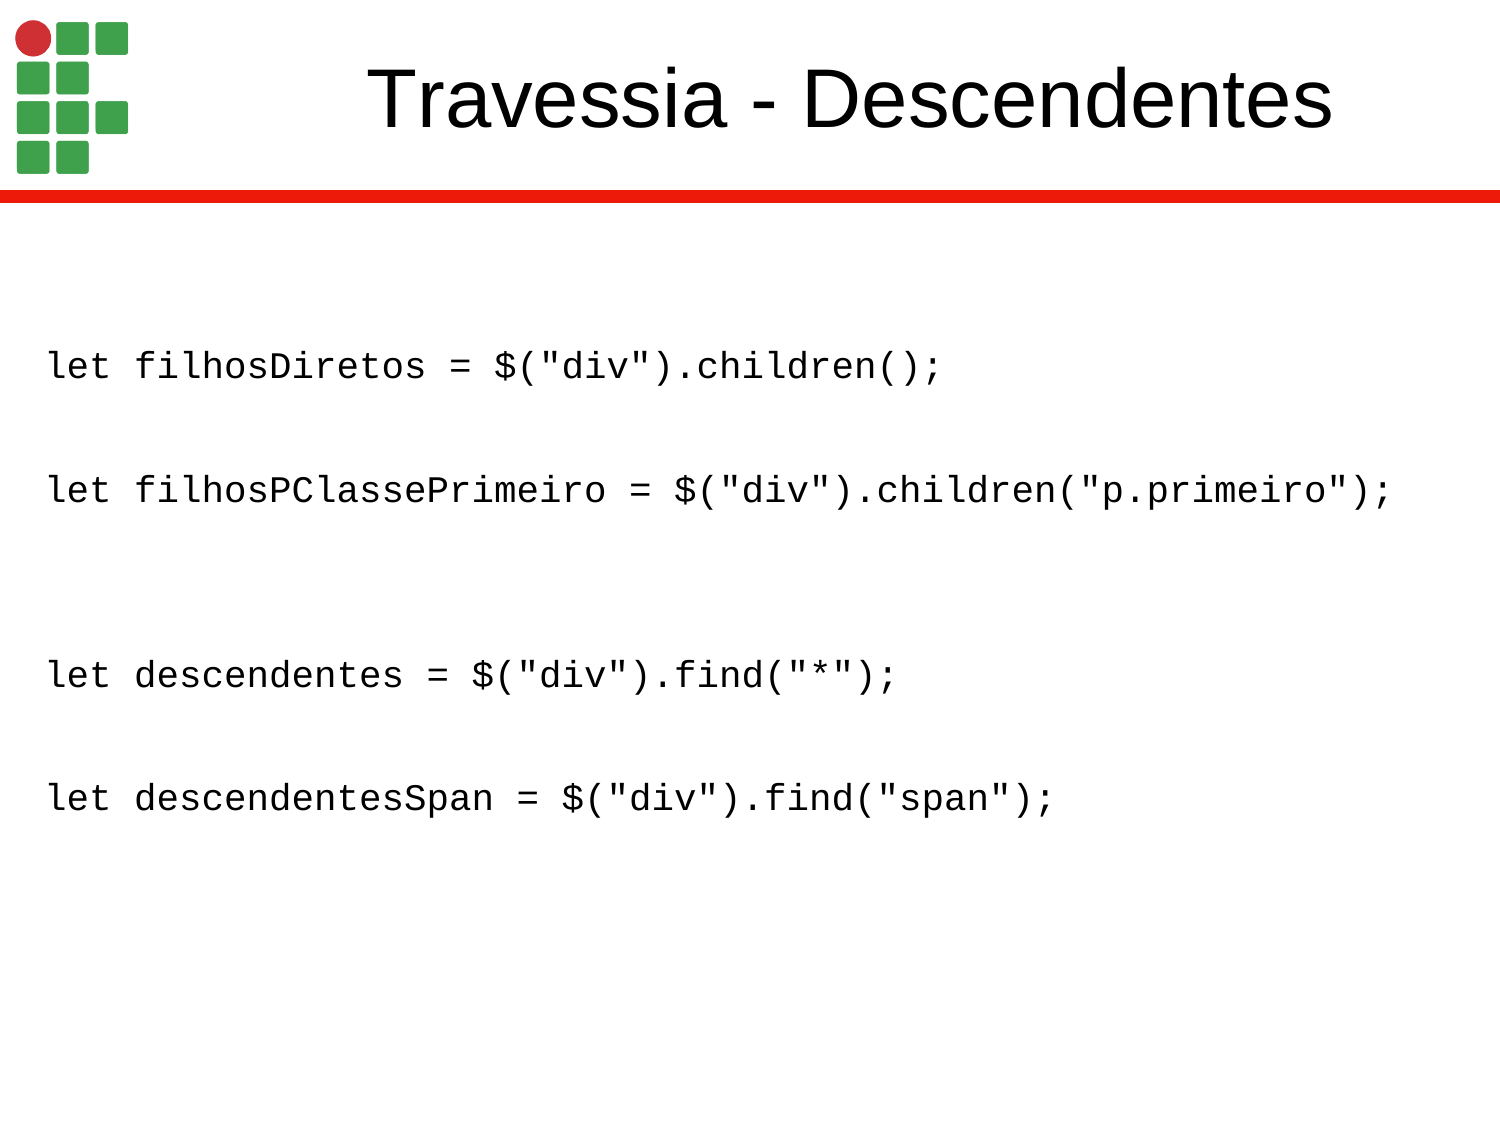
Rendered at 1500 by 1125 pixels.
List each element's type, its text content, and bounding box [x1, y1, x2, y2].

list let filhosDiretos = $("div").children(); let filhosPClassePrimeiro = $("div").children("p.primeiro"); let descendentes = $("div").find("*"); let descendentesSpan = $("div").find("span"); [29, 207, 1471, 1087]
picture [14, 16, 130, 178]
title Travessia - Descendentes [230, 0, 1471, 202]
